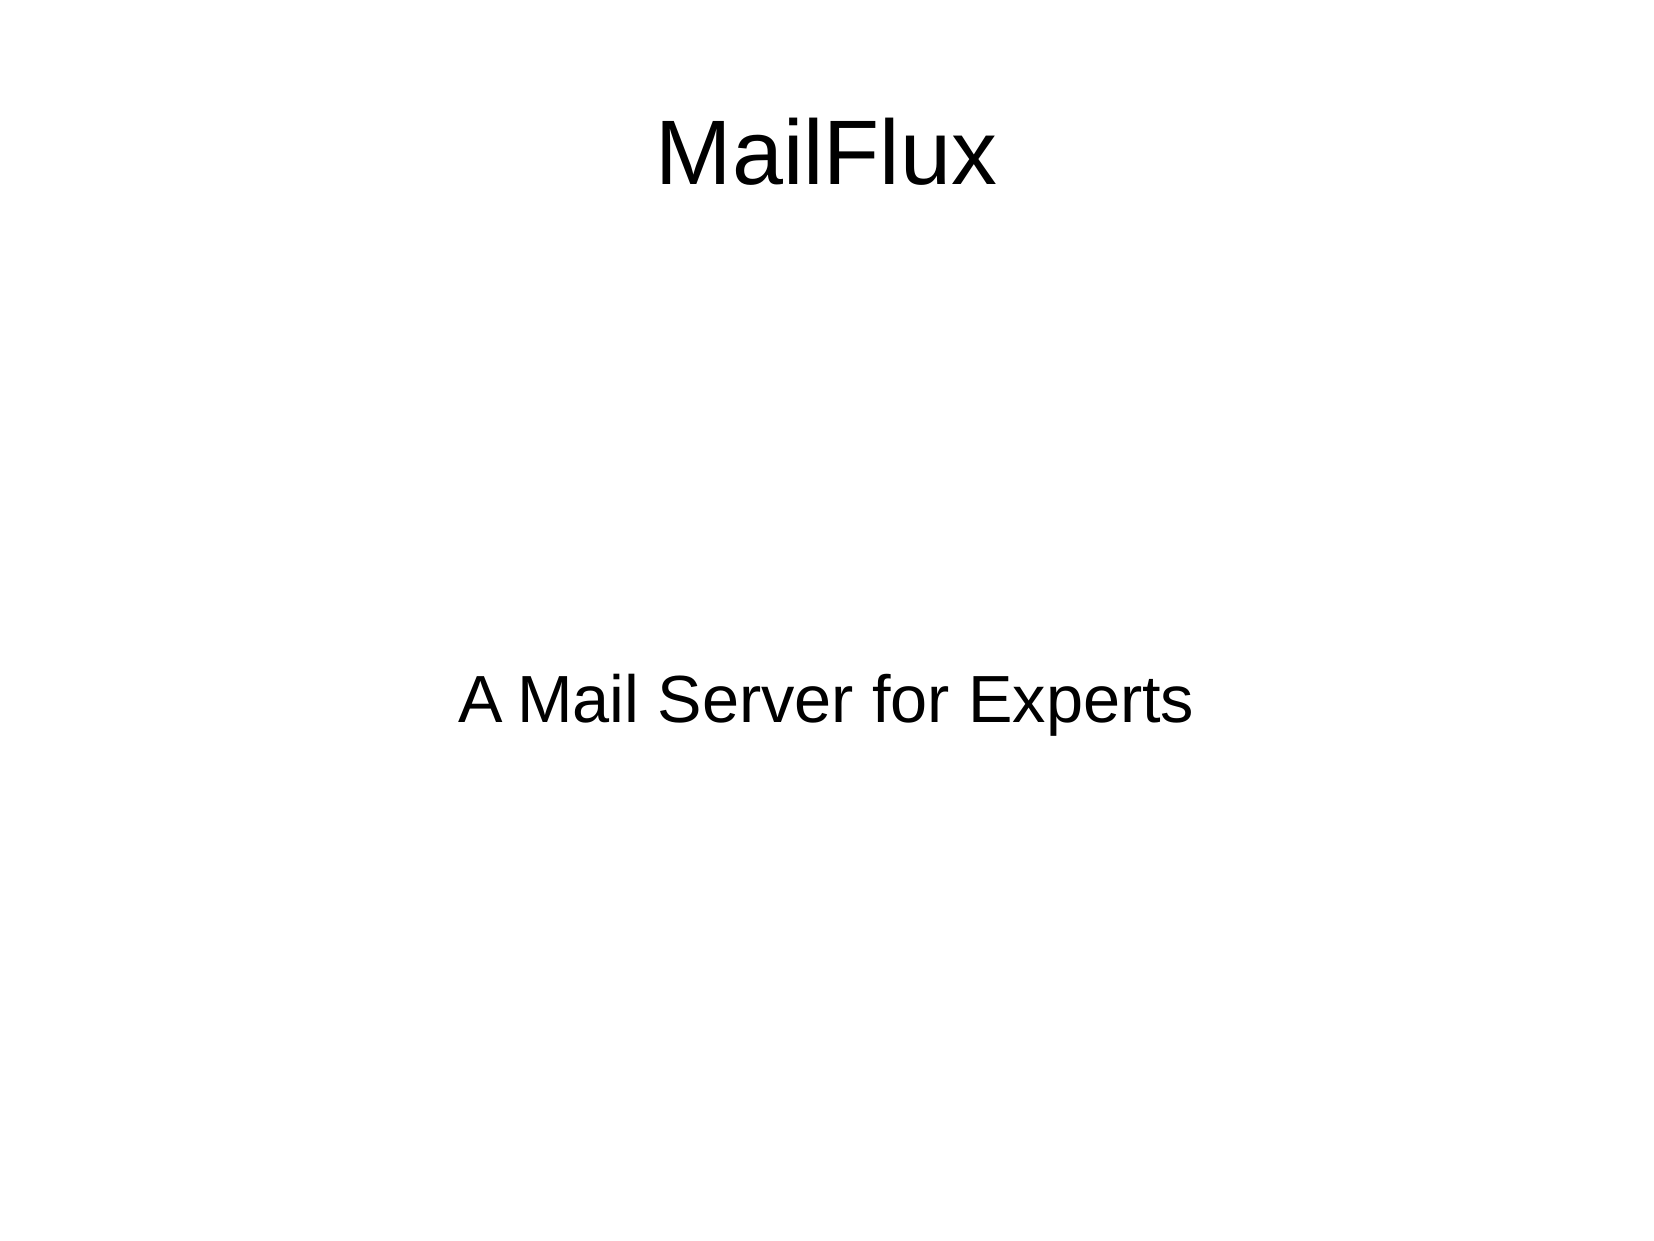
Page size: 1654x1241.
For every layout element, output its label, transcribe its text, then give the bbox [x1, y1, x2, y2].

title MailFlux [82, 56, 1571, 250]
subtitle A Mail Server for Experts [82, 297, 1571, 1102]
